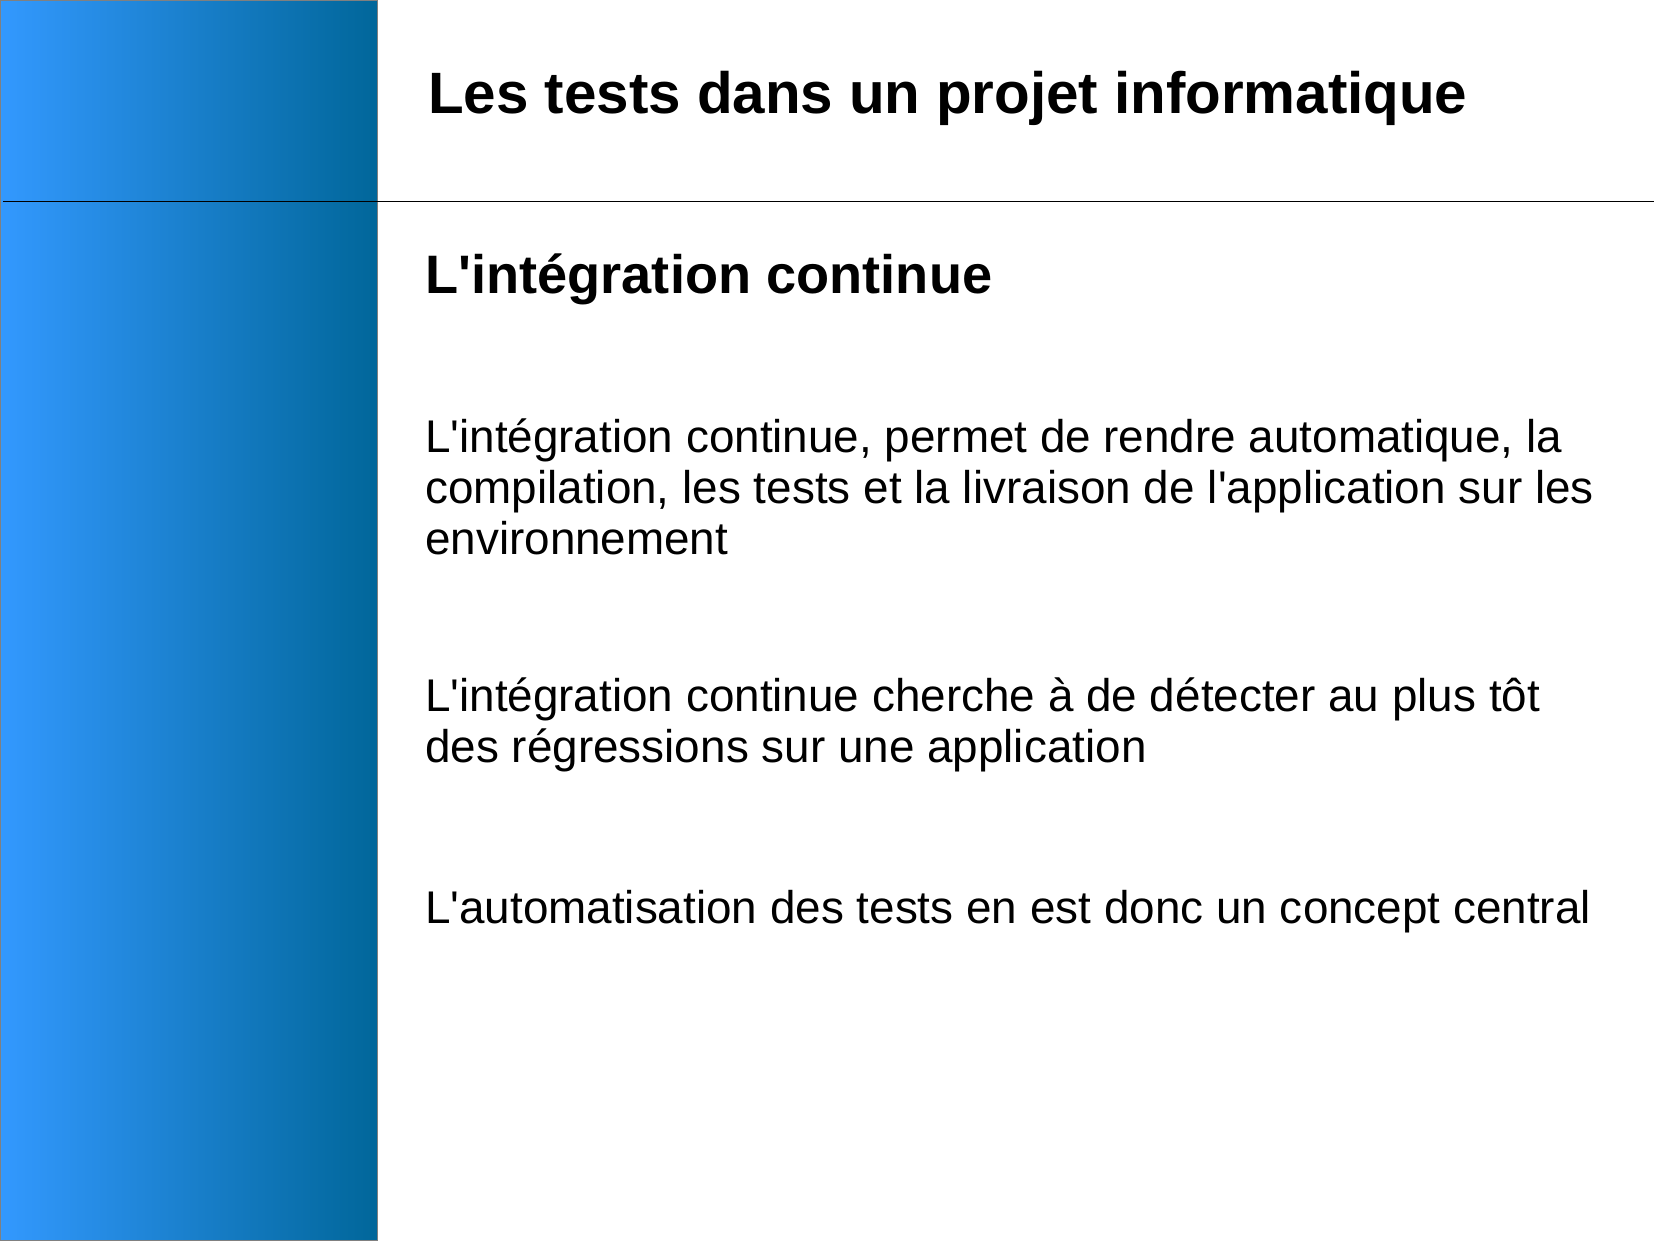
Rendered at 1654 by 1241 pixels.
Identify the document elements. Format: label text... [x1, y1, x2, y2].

list L'intégration continue L'intégration continue, permet de rendre automatique, la compilation, les tests et la livraison de l'application sur les environnement L'intégration continue cherche à de détecter au plus tôt des régressions sur une application L'automatisation des tests en est donc un concept central [354, 244, 1607, 1241]
text_box Les tests dans un projet informatique [413, 53, 1607, 201]
text_box [0, 0, 378, 1241]
